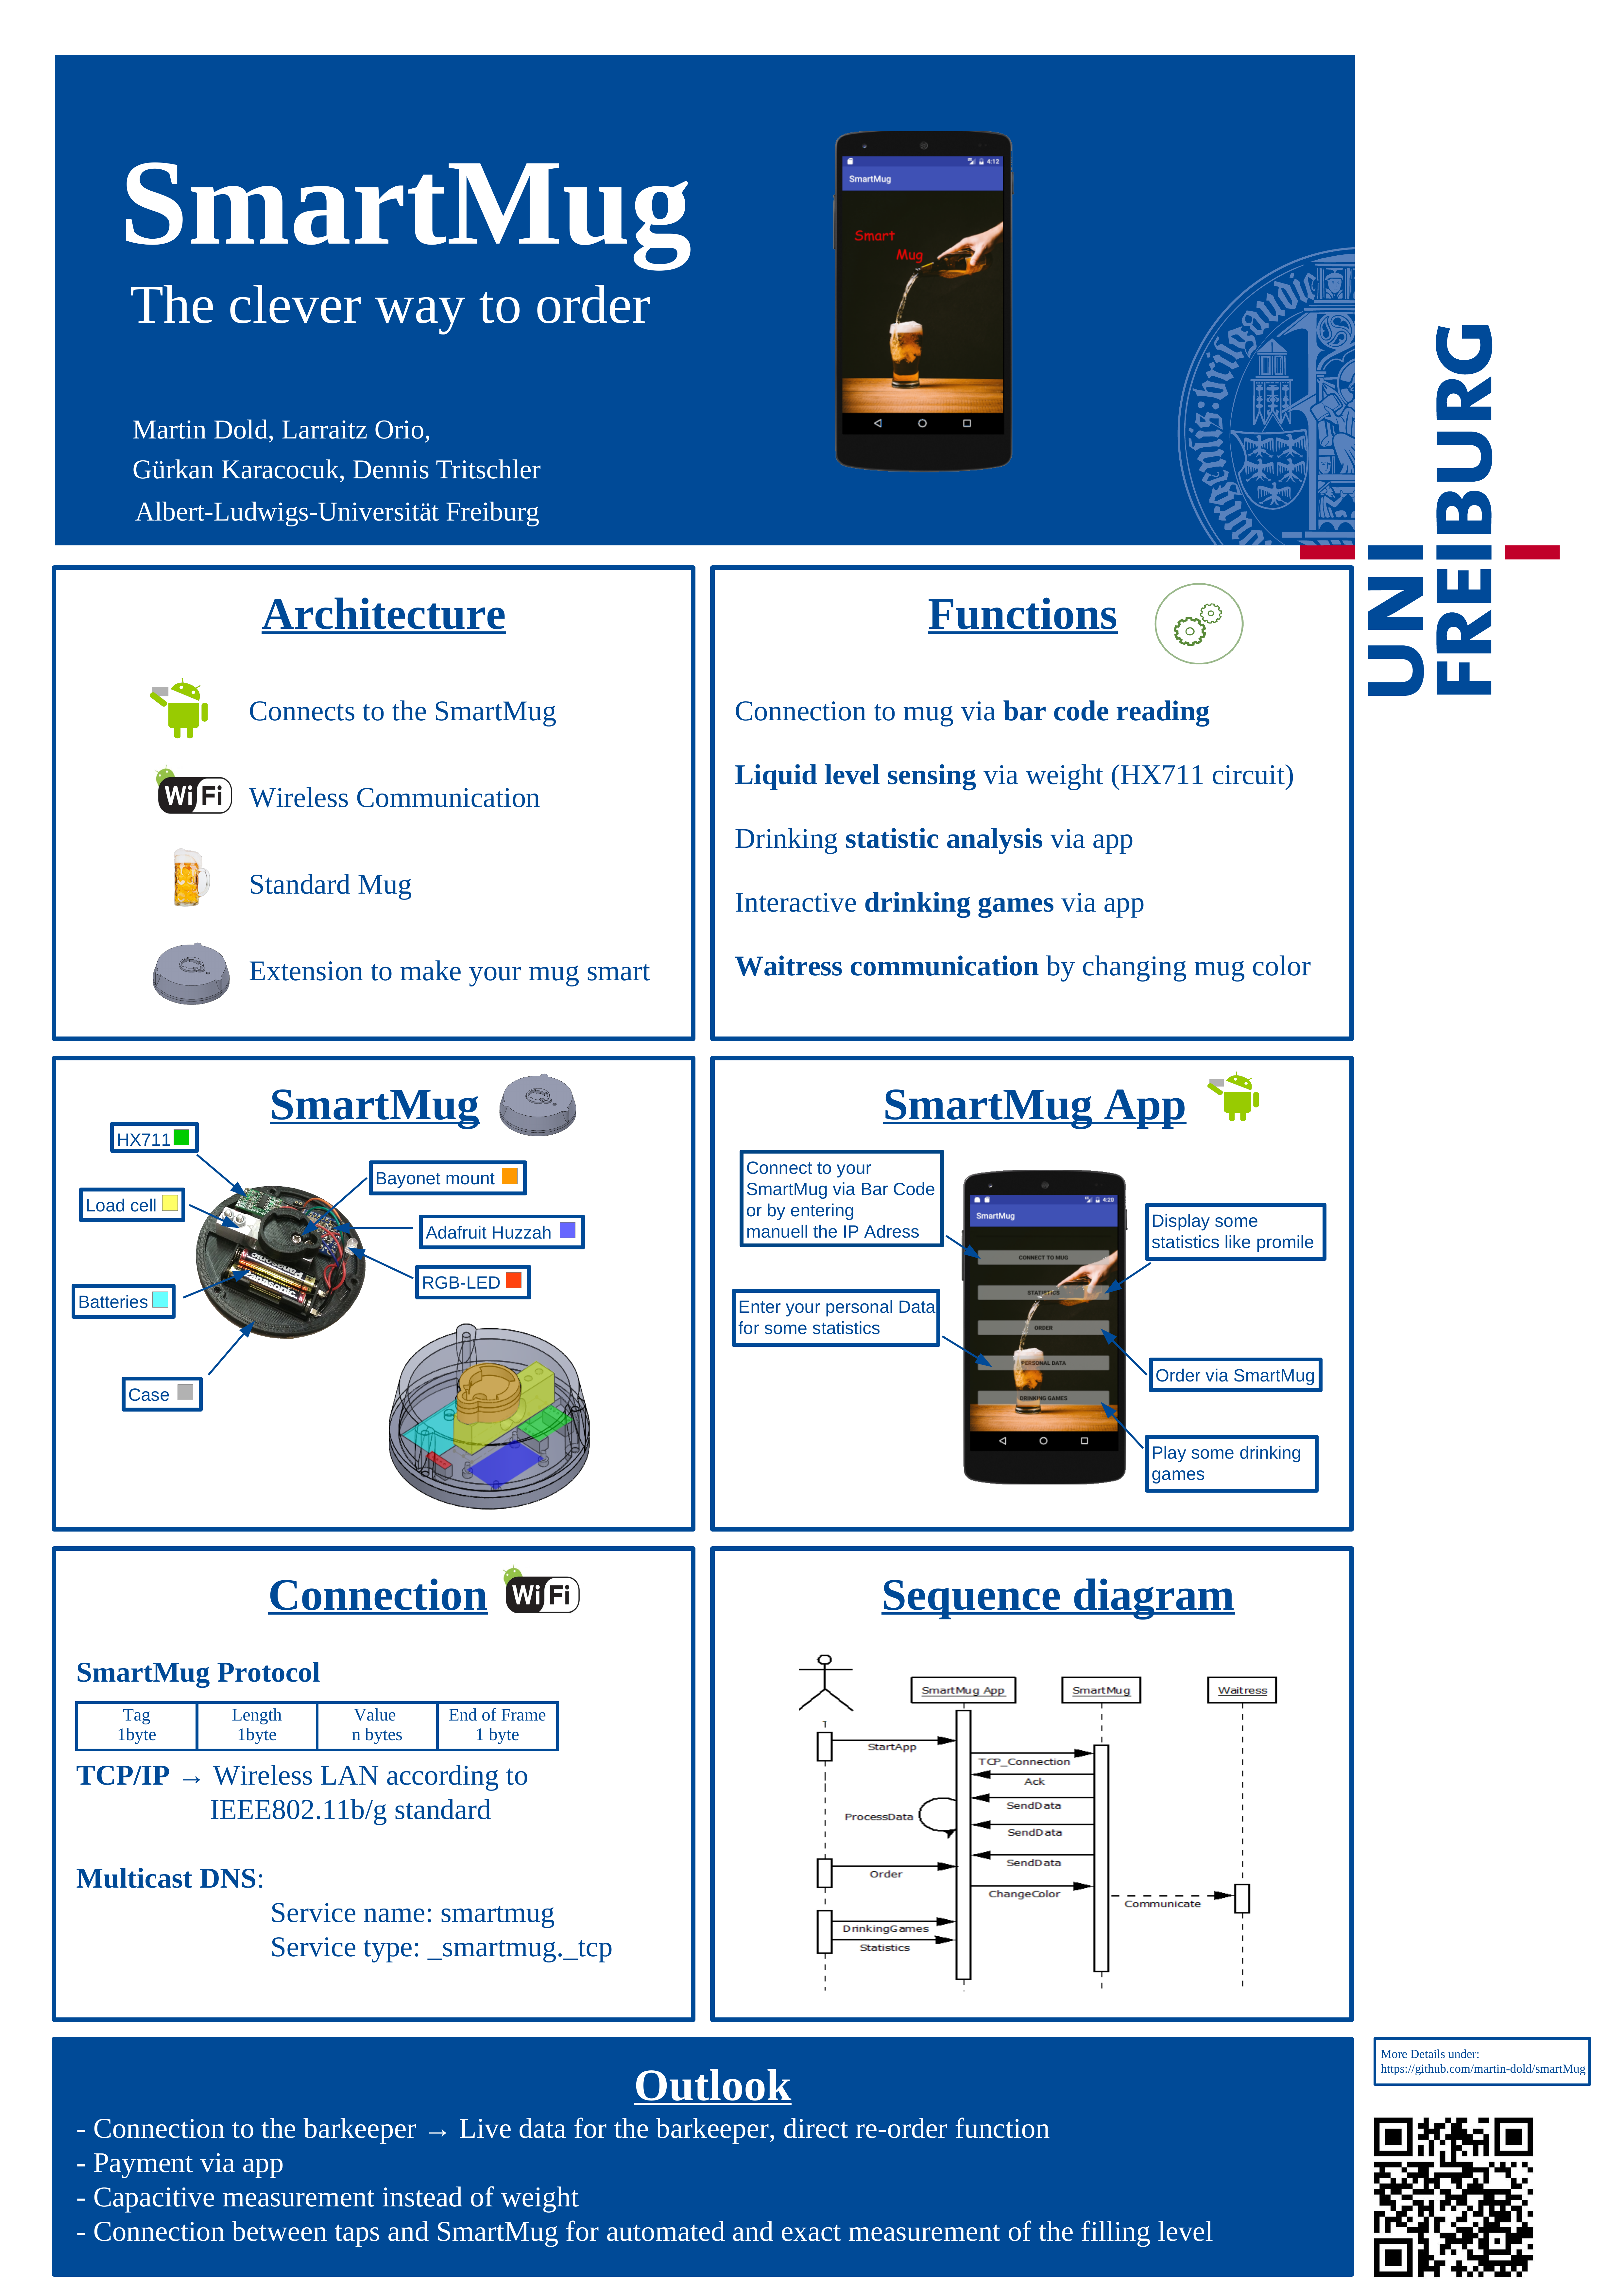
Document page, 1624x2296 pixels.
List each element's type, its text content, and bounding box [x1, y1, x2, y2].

picture [498, 1070, 579, 1139]
picture [799, 1645, 1278, 1993]
picture [378, 1315, 603, 1522]
picture [830, 131, 1017, 474]
text_box Batteries [73, 1286, 174, 1317]
text_box [162, 1195, 178, 1211]
picture [151, 938, 233, 1008]
text_box [502, 1168, 518, 1184]
text_box Sequence diagram [712, 1549, 1352, 2020]
text_box [174, 1129, 189, 1145]
text_box [152, 1292, 168, 1308]
picture [183, 1171, 375, 1348]
text_box [560, 1222, 575, 1238]
list Martin Dold, Larraitz Orio, Gürkan Karacocuk, Dennis Tritschler [26, 400, 564, 515]
text_box Play some drinking games [1147, 1436, 1317, 1491]
text_box Load cell [81, 1189, 183, 1221]
picture [146, 676, 213, 742]
text_box [178, 1384, 193, 1400]
text_box Case [123, 1379, 201, 1410]
text_box Order via SmartMug [1151, 1359, 1321, 1390]
text_box Connect to your SmartMug via Bar Code or by entering manuell the IP Adress [741, 1152, 942, 1245]
table_header Value n bytes [318, 1704, 436, 1749]
text_box Functions Connection to mug via bar code reading Liquid level sensing via weight (HX711 circuit) Drinking statistic analysis via app Interactive drinking games via app Waitress communication by changing mug color [712, 568, 1352, 1039]
text_box Adafruit Huzzah [421, 1216, 583, 1247]
text_box Architecture Connects to the SmartMug Wireless Communication Standard Mug Extension to make your mug smart [54, 568, 693, 1039]
title SmartMug The clever way to order [67, 77, 1348, 378]
text_box RGB-LED [417, 1267, 529, 1298]
picture [1154, 583, 1244, 664]
text_box SmartMug [54, 1058, 693, 1530]
table_header Tag 1byte [78, 1704, 196, 1749]
picture [1205, 1070, 1263, 1124]
text_box SmartMug App [712, 1058, 1352, 1530]
text_box [506, 1272, 521, 1288]
text_box Connection SmartMug Protocol TCP/IP → Wireless LAN according to IEEE802.11b/g standard Multicast DNS: Service name: smartmug Service type: _smartmug._tcp [54, 1549, 693, 2020]
picture [162, 846, 220, 908]
picture [961, 1170, 1132, 1484]
text_box Display some statistics like promile [1147, 1205, 1325, 1259]
picture [498, 1564, 587, 1618]
text_box Bayonet mount [370, 1162, 525, 1193]
table_header End of Frame 1 byte [439, 1704, 556, 1749]
text_box More Details under: https://github.com/martin-dold/smartMug [1375, 2038, 1590, 2085]
table_header Length 1byte [198, 1704, 316, 1749]
text_box Outlook - Connection to the barkeeper → Live data for the barkeeper, direct re-order function - Payment via app - Capacitive measurement instead of weight - Connection between taps and SmartMug for automated and exact measurement of the filling level [54, 2039, 1352, 2275]
picture [1369, 2113, 1539, 2283]
picture [150, 764, 240, 819]
text_box HX711 [112, 1124, 197, 1151]
text_box Enter your personal Data for some statistics [734, 1291, 939, 1345]
